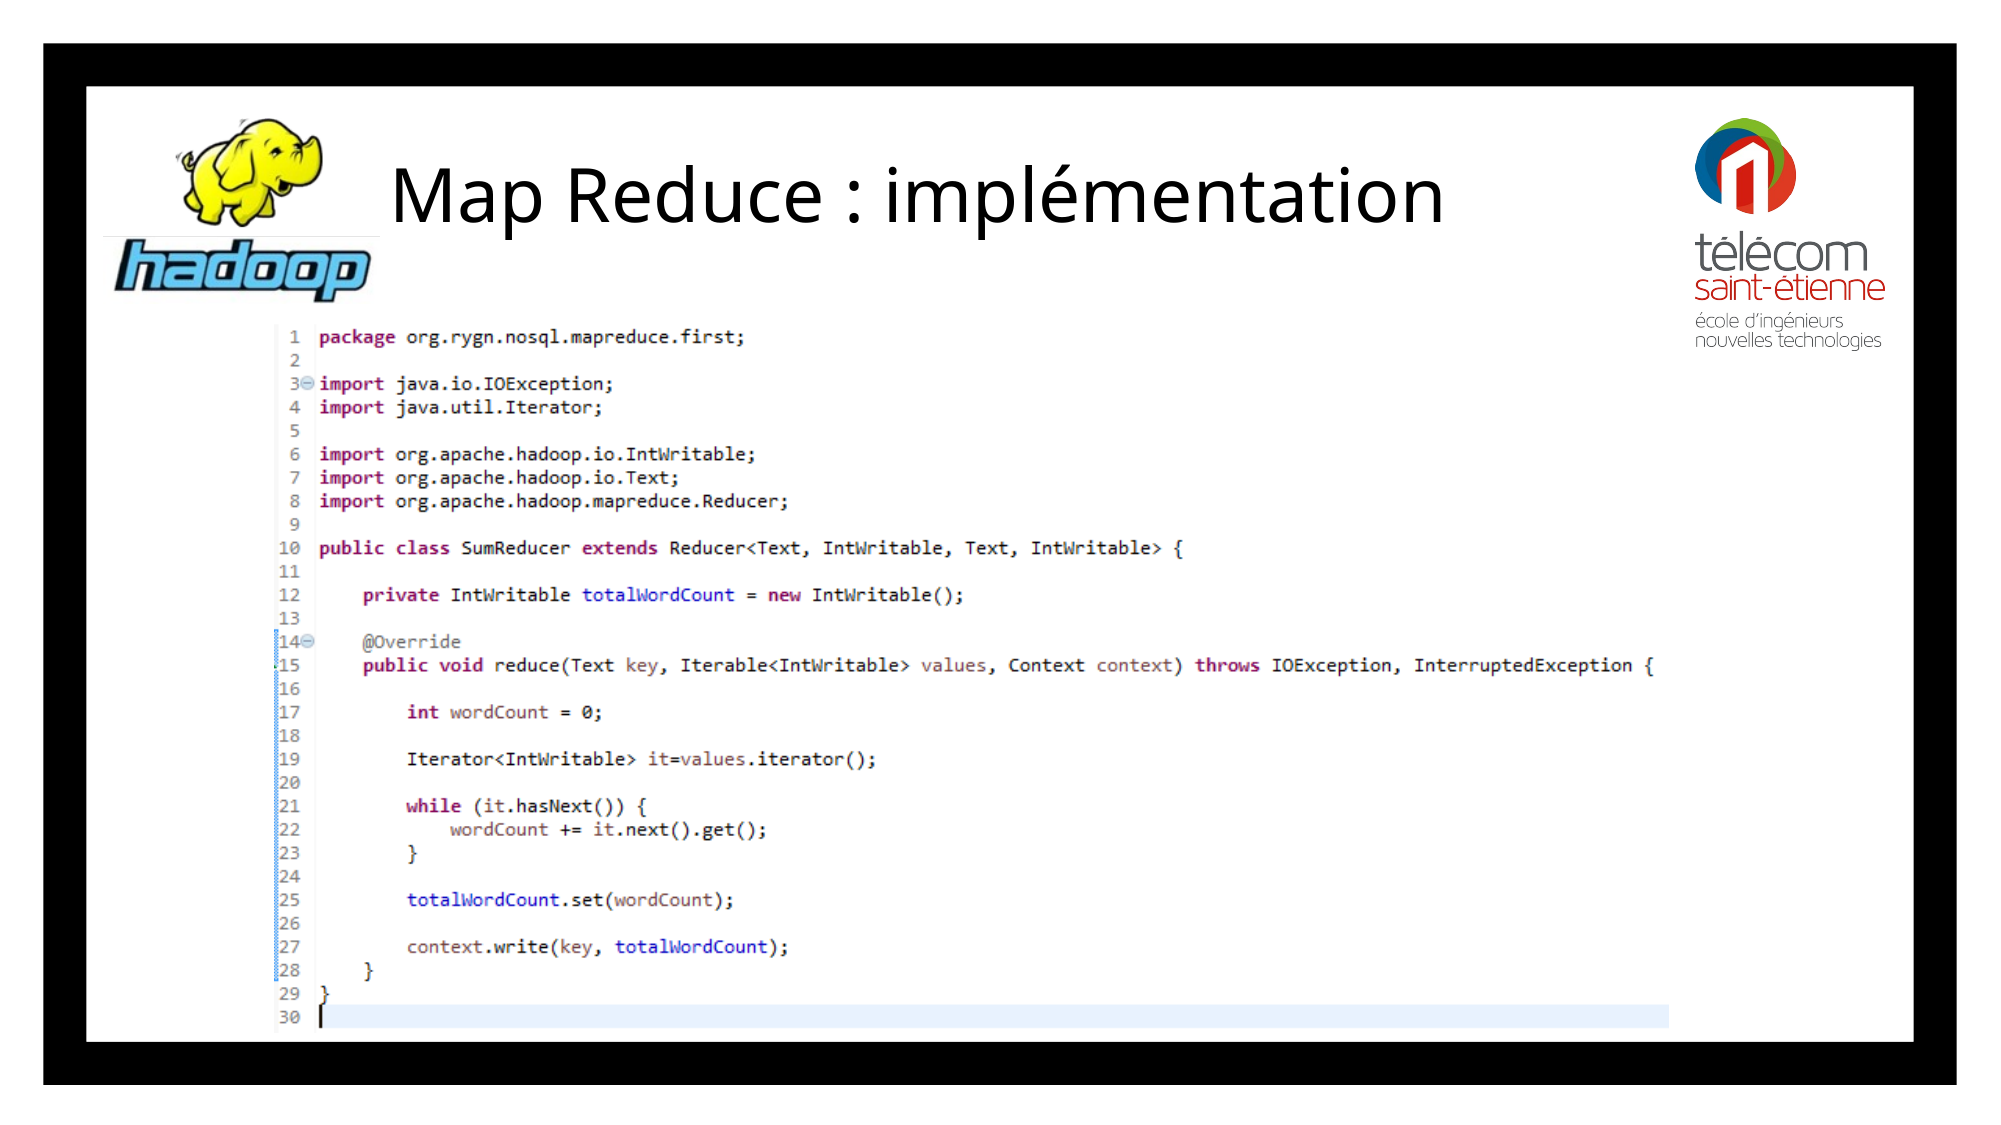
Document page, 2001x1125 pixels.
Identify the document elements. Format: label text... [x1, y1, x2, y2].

picture [103, 118, 380, 305]
picture [1715, 134, 1730, 138]
title Map Reduce : implémentation [380, 138, 1849, 304]
picture [1695, 118, 1885, 351]
picture [274, 323, 1669, 1033]
